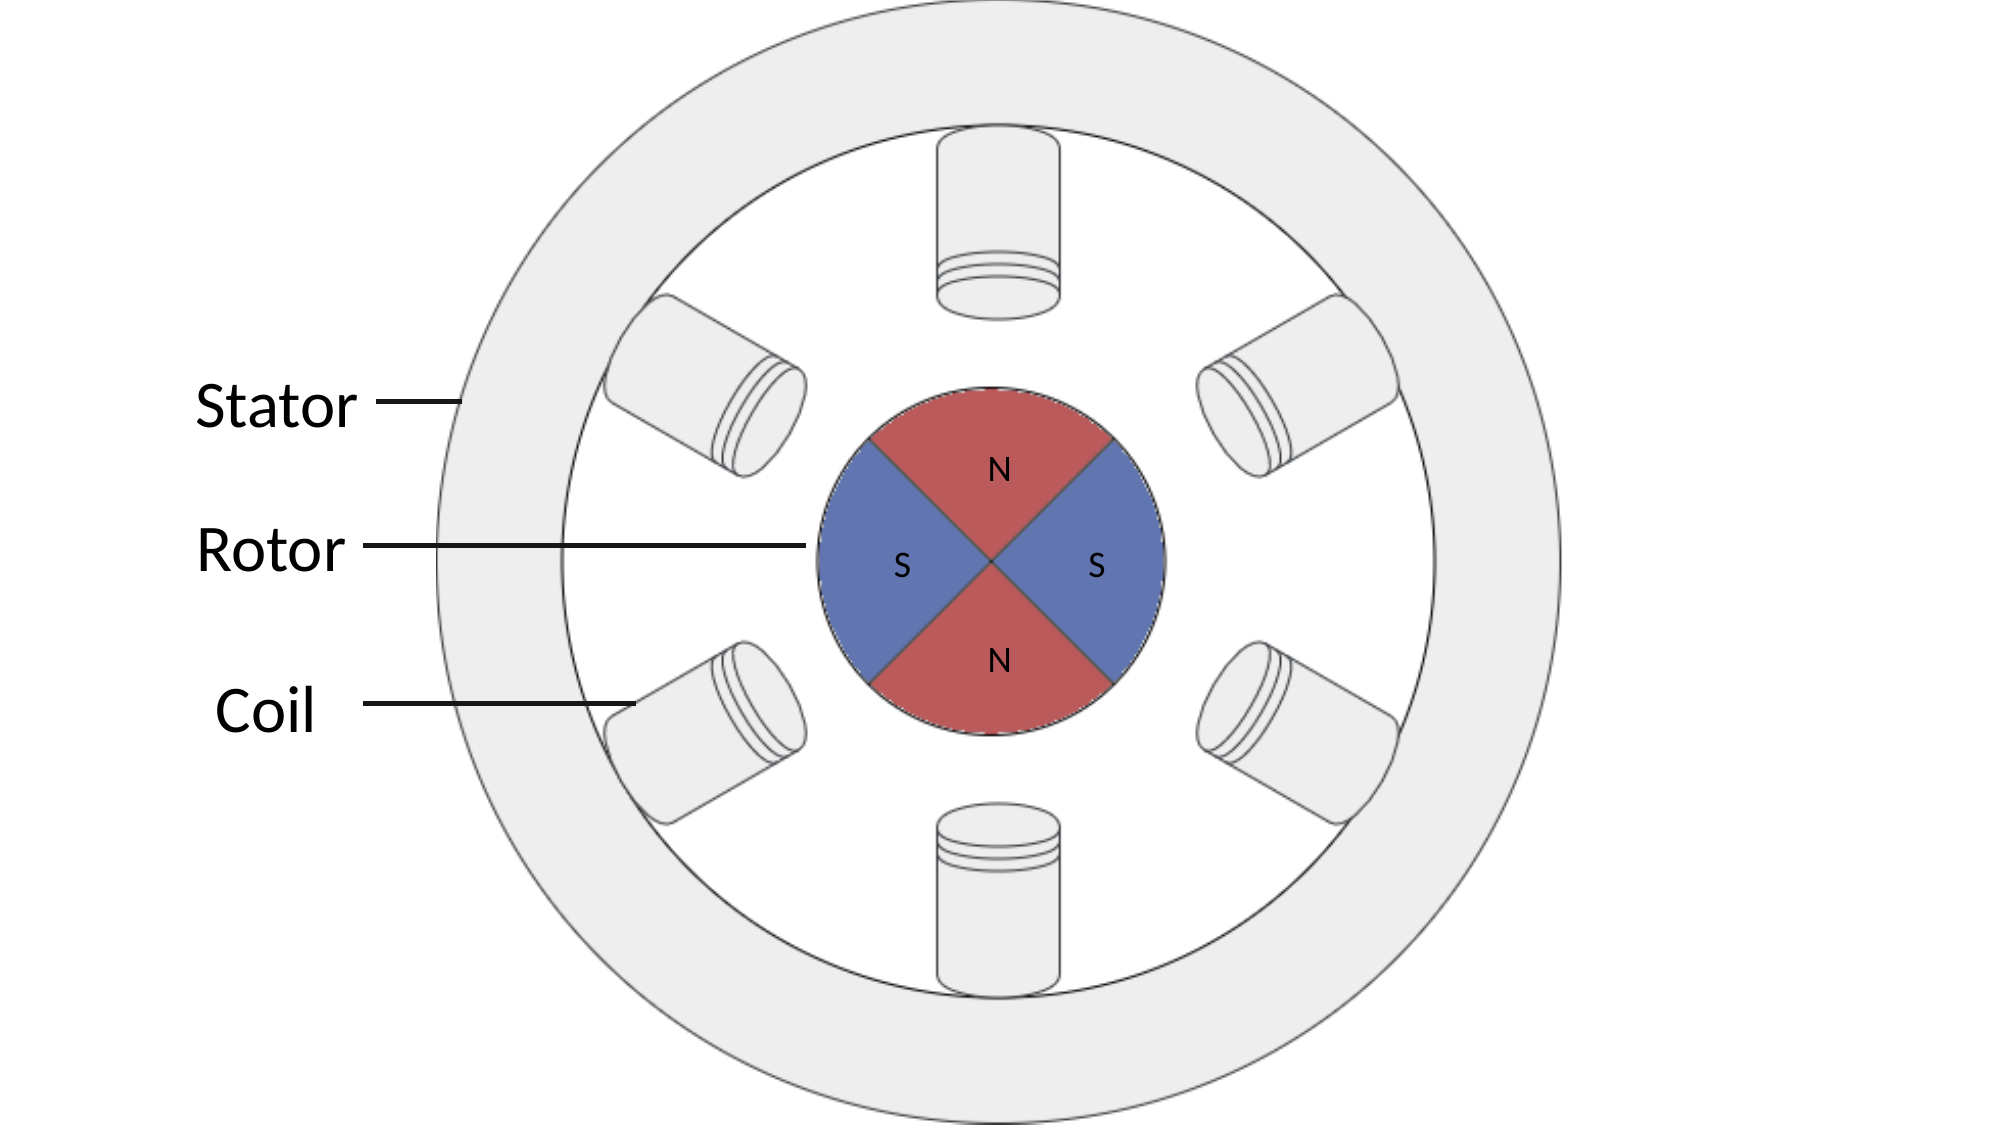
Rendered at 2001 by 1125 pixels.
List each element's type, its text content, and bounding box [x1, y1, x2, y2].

text_box S [1073, 532, 1121, 593]
text_box N [972, 436, 1028, 498]
picture [436, 0, 1564, 1125]
text_box Rotor [181, 497, 364, 594]
text_box Coil [200, 657, 334, 754]
text_box Stator [180, 353, 376, 450]
text_box S [878, 532, 927, 593]
text_box N [972, 627, 1028, 689]
